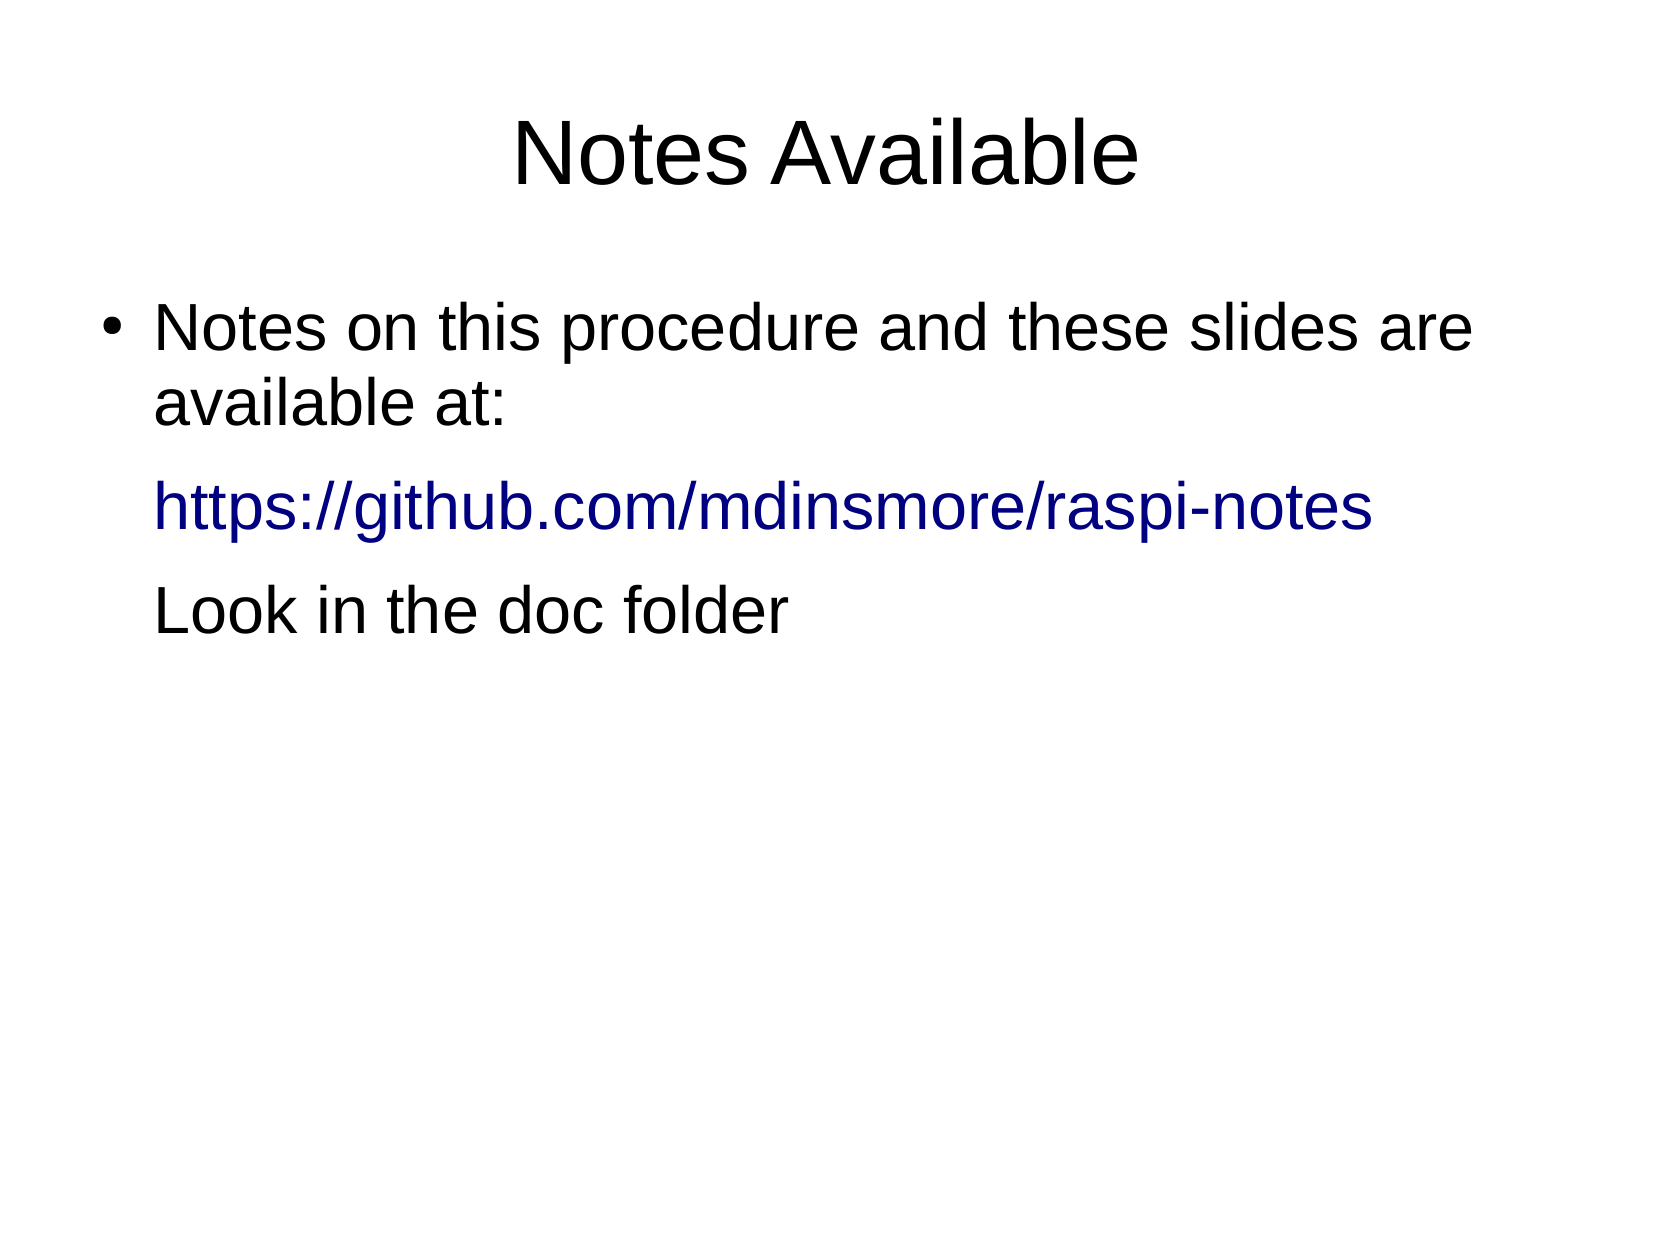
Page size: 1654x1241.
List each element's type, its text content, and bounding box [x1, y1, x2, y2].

title Notes Available [82, 49, 1571, 257]
list Notes on this procedure and these slides are available at: https://github.com/mdinsmore/raspi-notes Look in the doc folder [82, 290, 1571, 1010]
